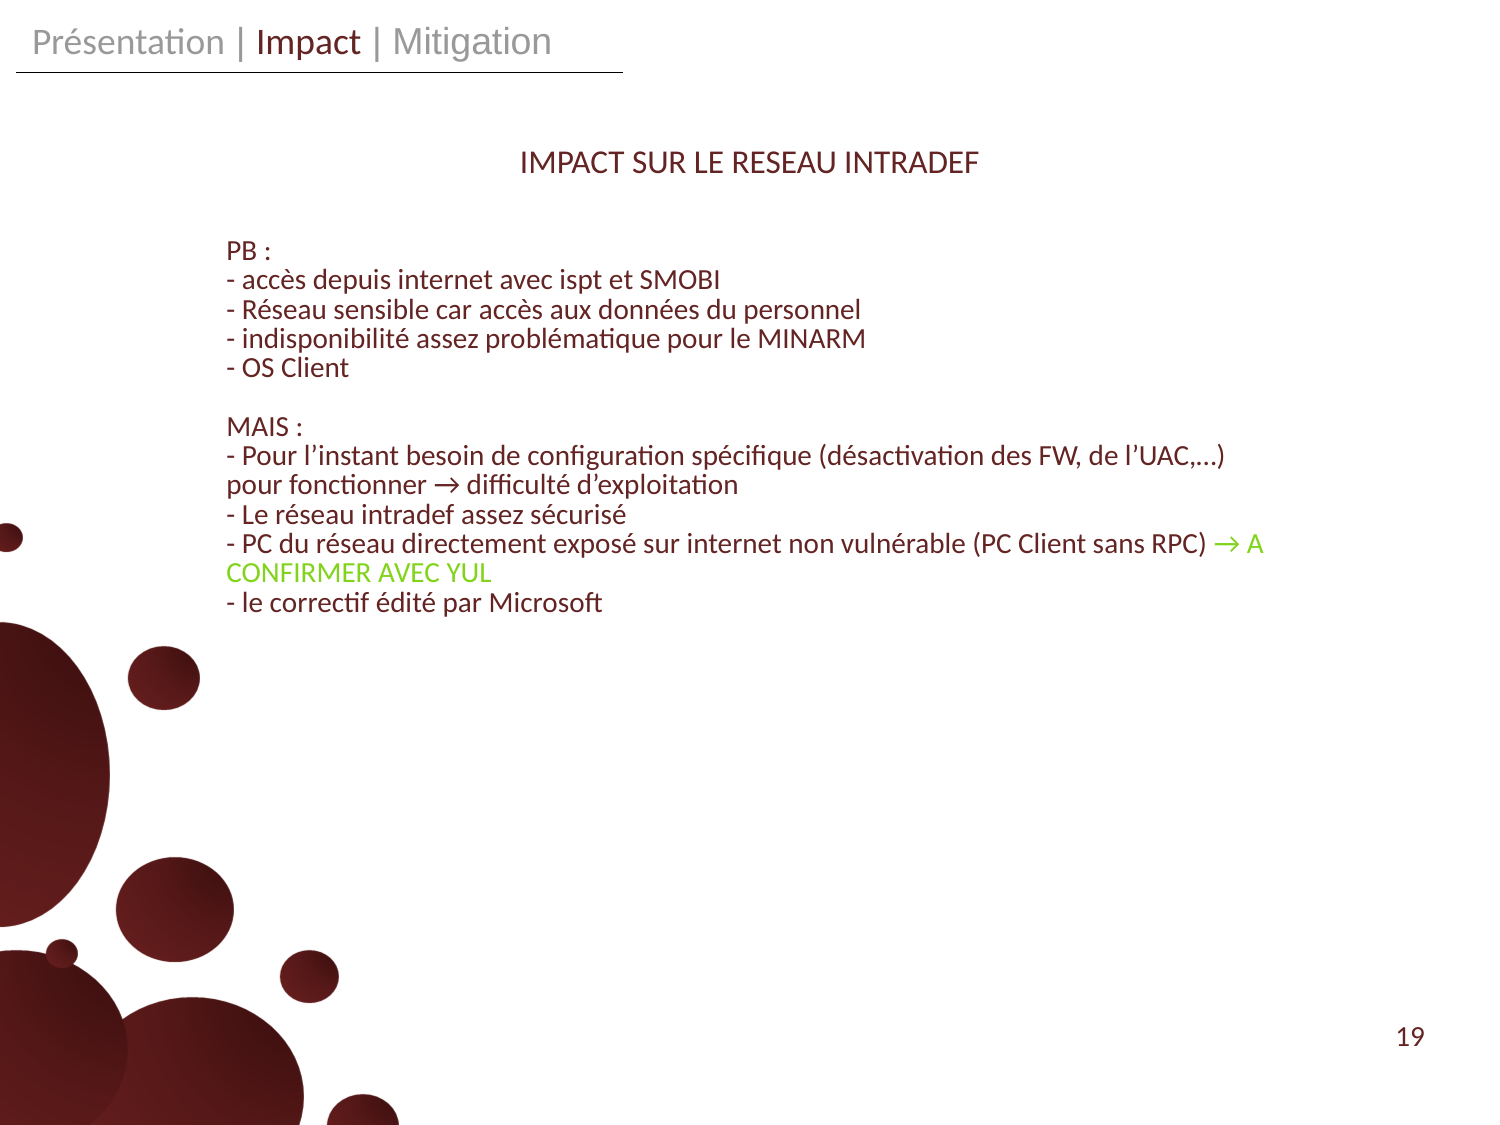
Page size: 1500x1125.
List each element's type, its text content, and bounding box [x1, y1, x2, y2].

text_box IMPACT SUR LE RESEAU INTRADEF PB : - accès depuis internet avec ispt et SMOBI - Réseau sensible car accès aux données du personnel - indisponibilité assez problématique pour le MINARM - OS Client MAIS : - Pour l’instant besoin de configuration spécifique (désactivation des FW, de l’UAC,…) pour fonctionner → difficulté d’exploitation - Le réseau intradef assez sécurisé - PC du réseau directement exposé sur internet non vulnérable (PC Client sans RPC) → A CONFIRMER AVEC YUL - le correctif édité par Microsoft [226, 148, 1274, 689]
text_box Présentation | Impact | Mitigation [17, 13, 635, 72]
picture [0, 522, 400, 1125]
